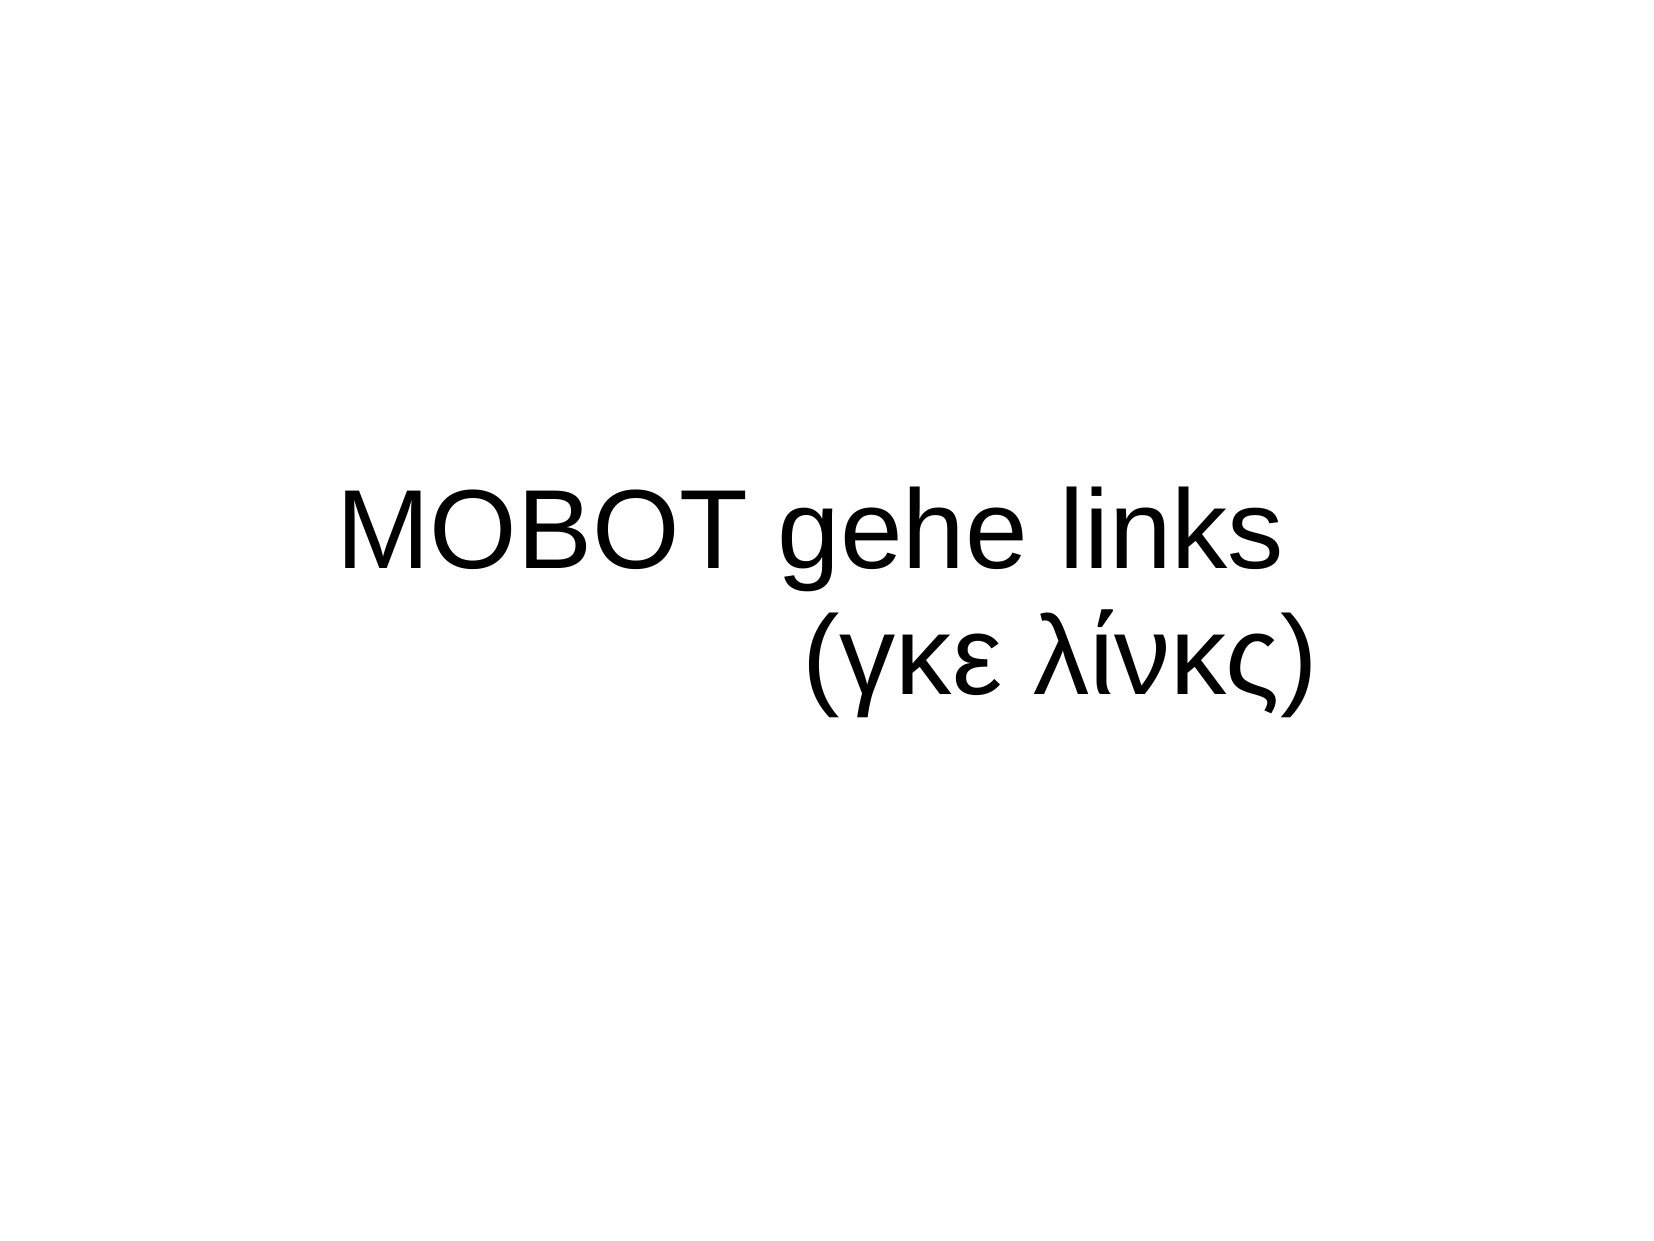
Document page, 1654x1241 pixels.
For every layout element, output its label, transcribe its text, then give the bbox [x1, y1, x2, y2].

subtitle MOBOT gehe links (γκε λίνκς) [82, 75, 1538, 1111]
